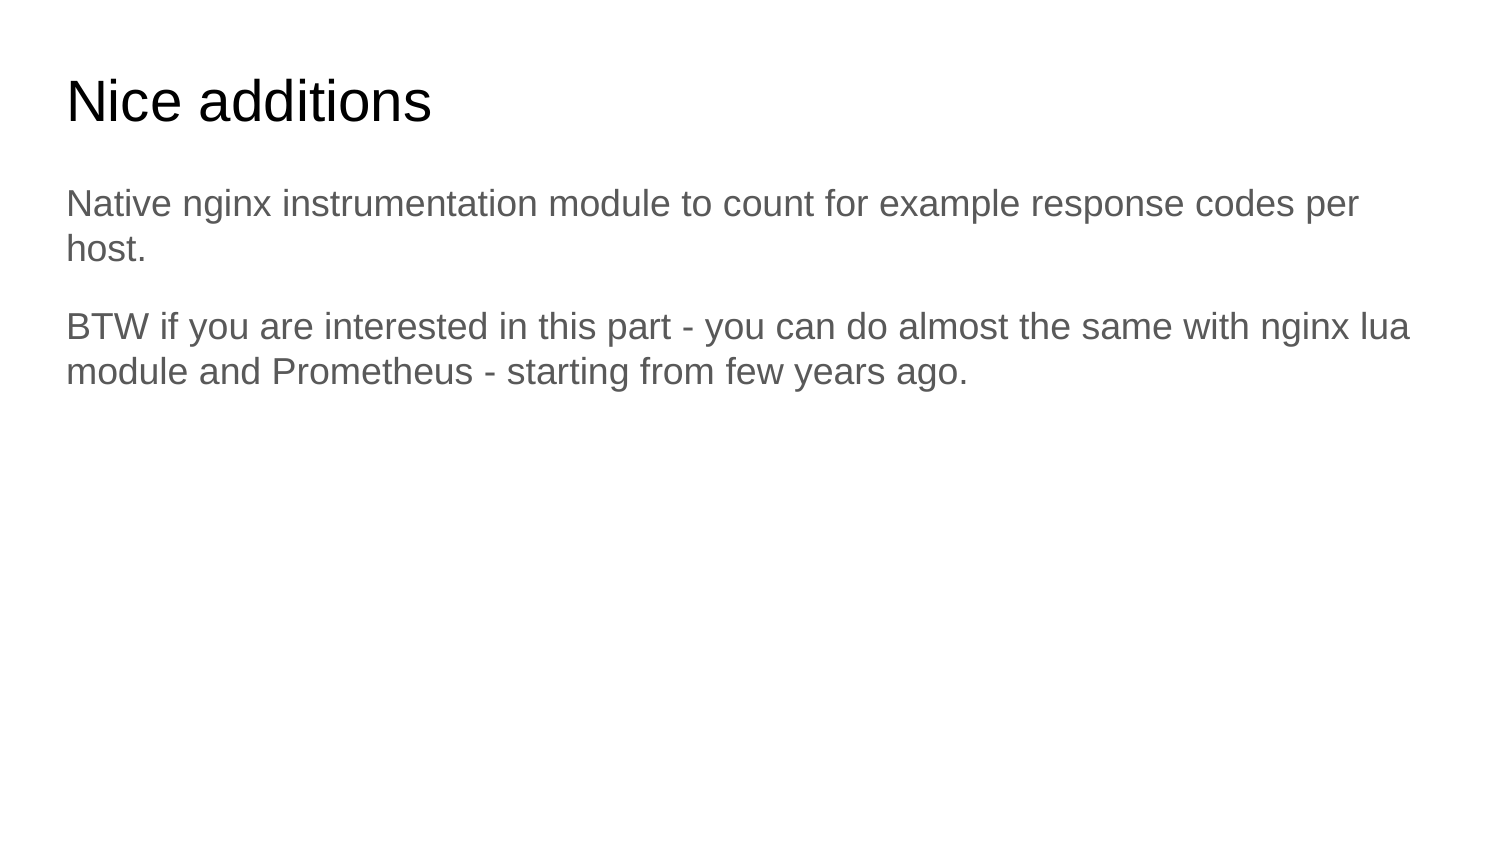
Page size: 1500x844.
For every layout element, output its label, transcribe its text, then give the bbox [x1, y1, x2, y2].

list Native nginx instrumentation module to count for example response codes per host. BTW if you are interested in this part - you can do almost the same with nginx lua module and Prometheus - starting from few years ago. [51, 164, 1449, 725]
title Nice additions [51, 48, 1449, 142]
